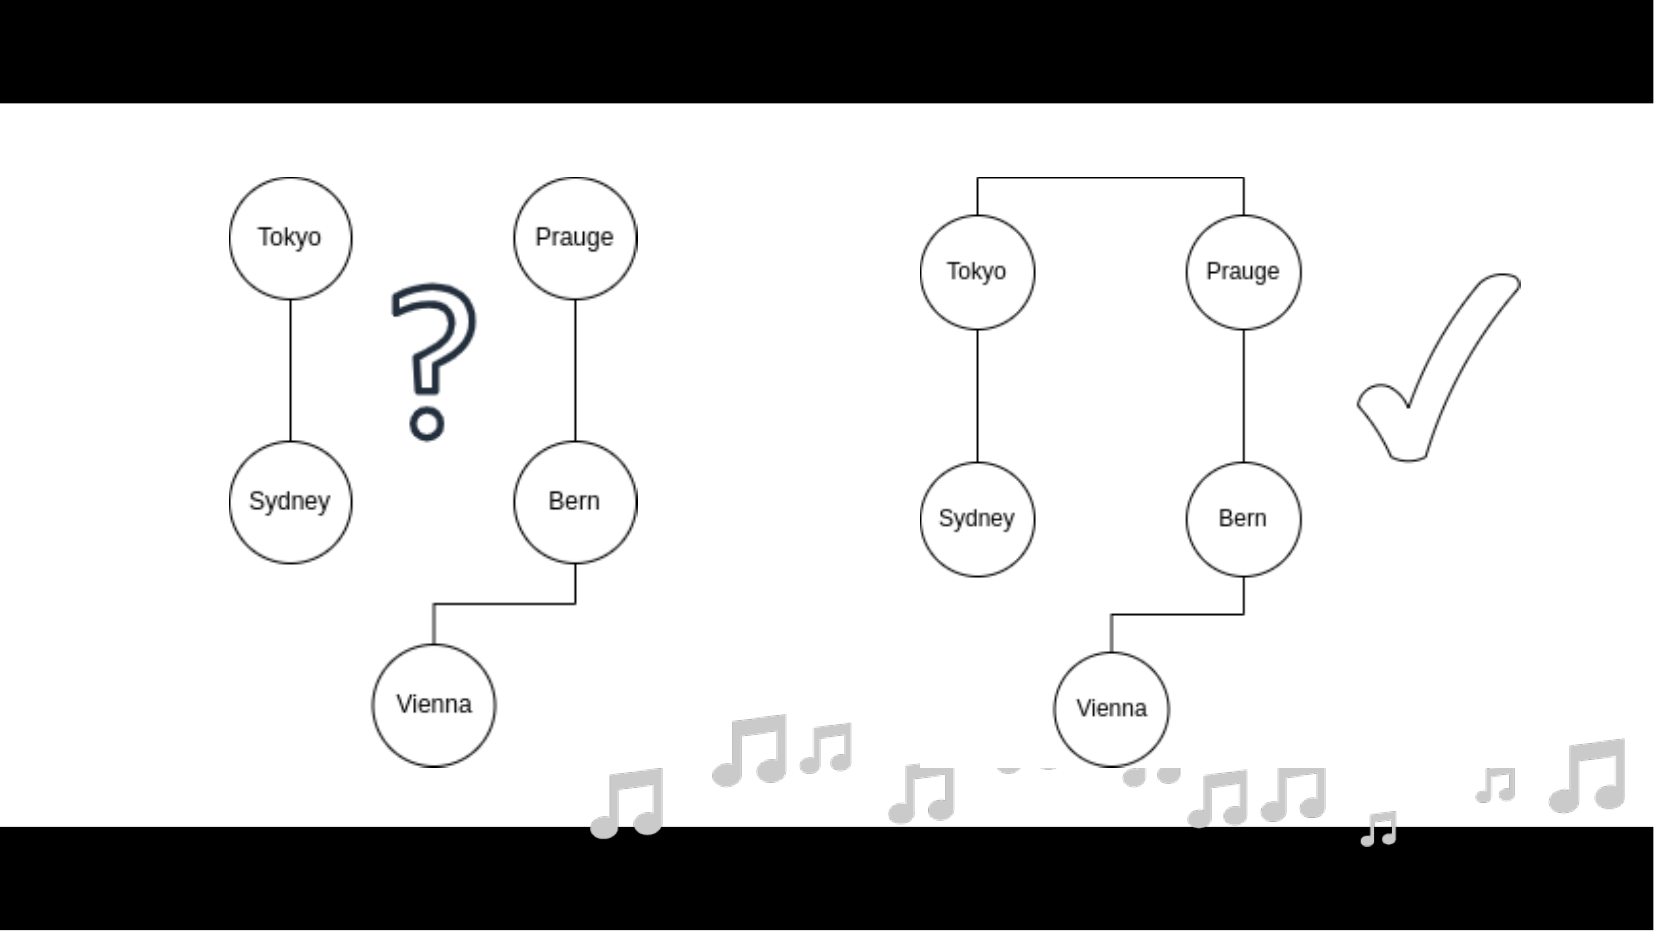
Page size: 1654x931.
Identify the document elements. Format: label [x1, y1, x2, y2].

picture [229, 177, 638, 768]
picture [920, 177, 1521, 768]
